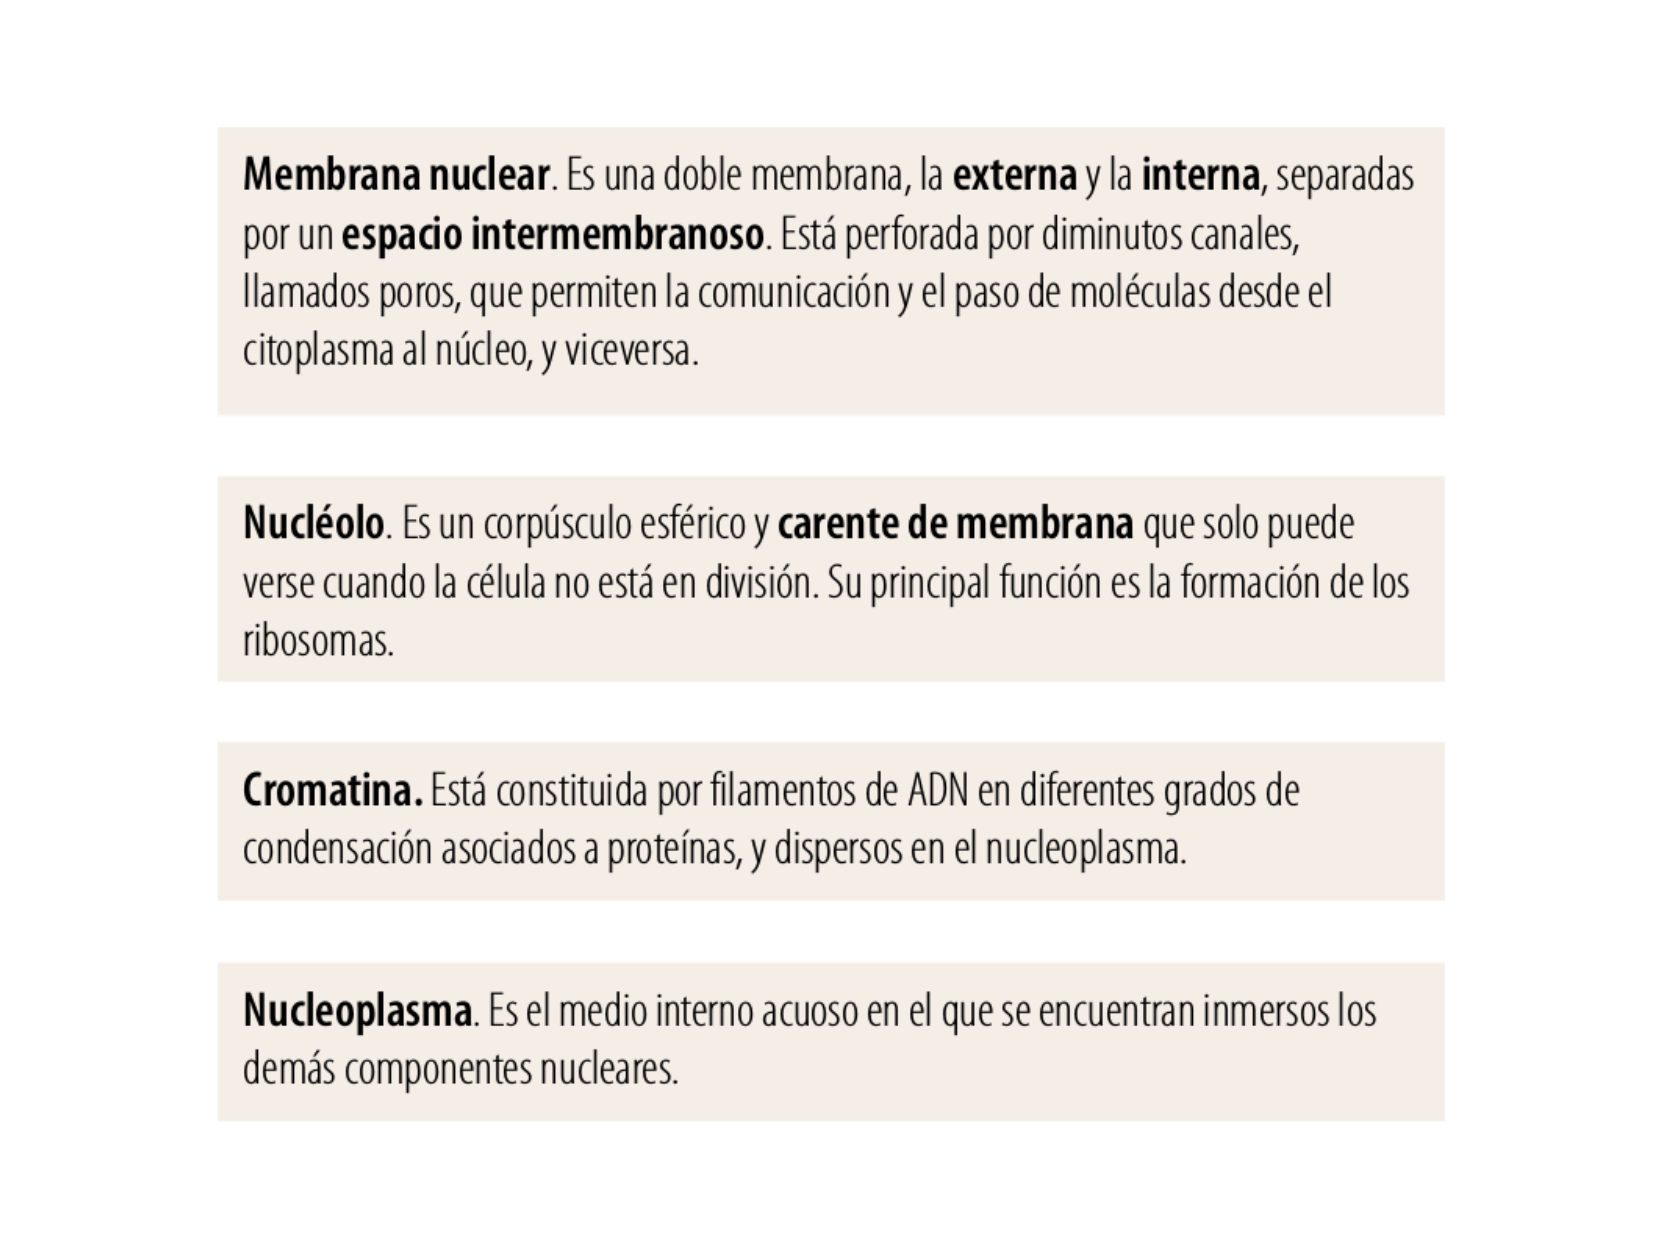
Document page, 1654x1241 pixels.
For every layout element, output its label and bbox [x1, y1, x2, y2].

picture [182, 79, 1475, 1162]
